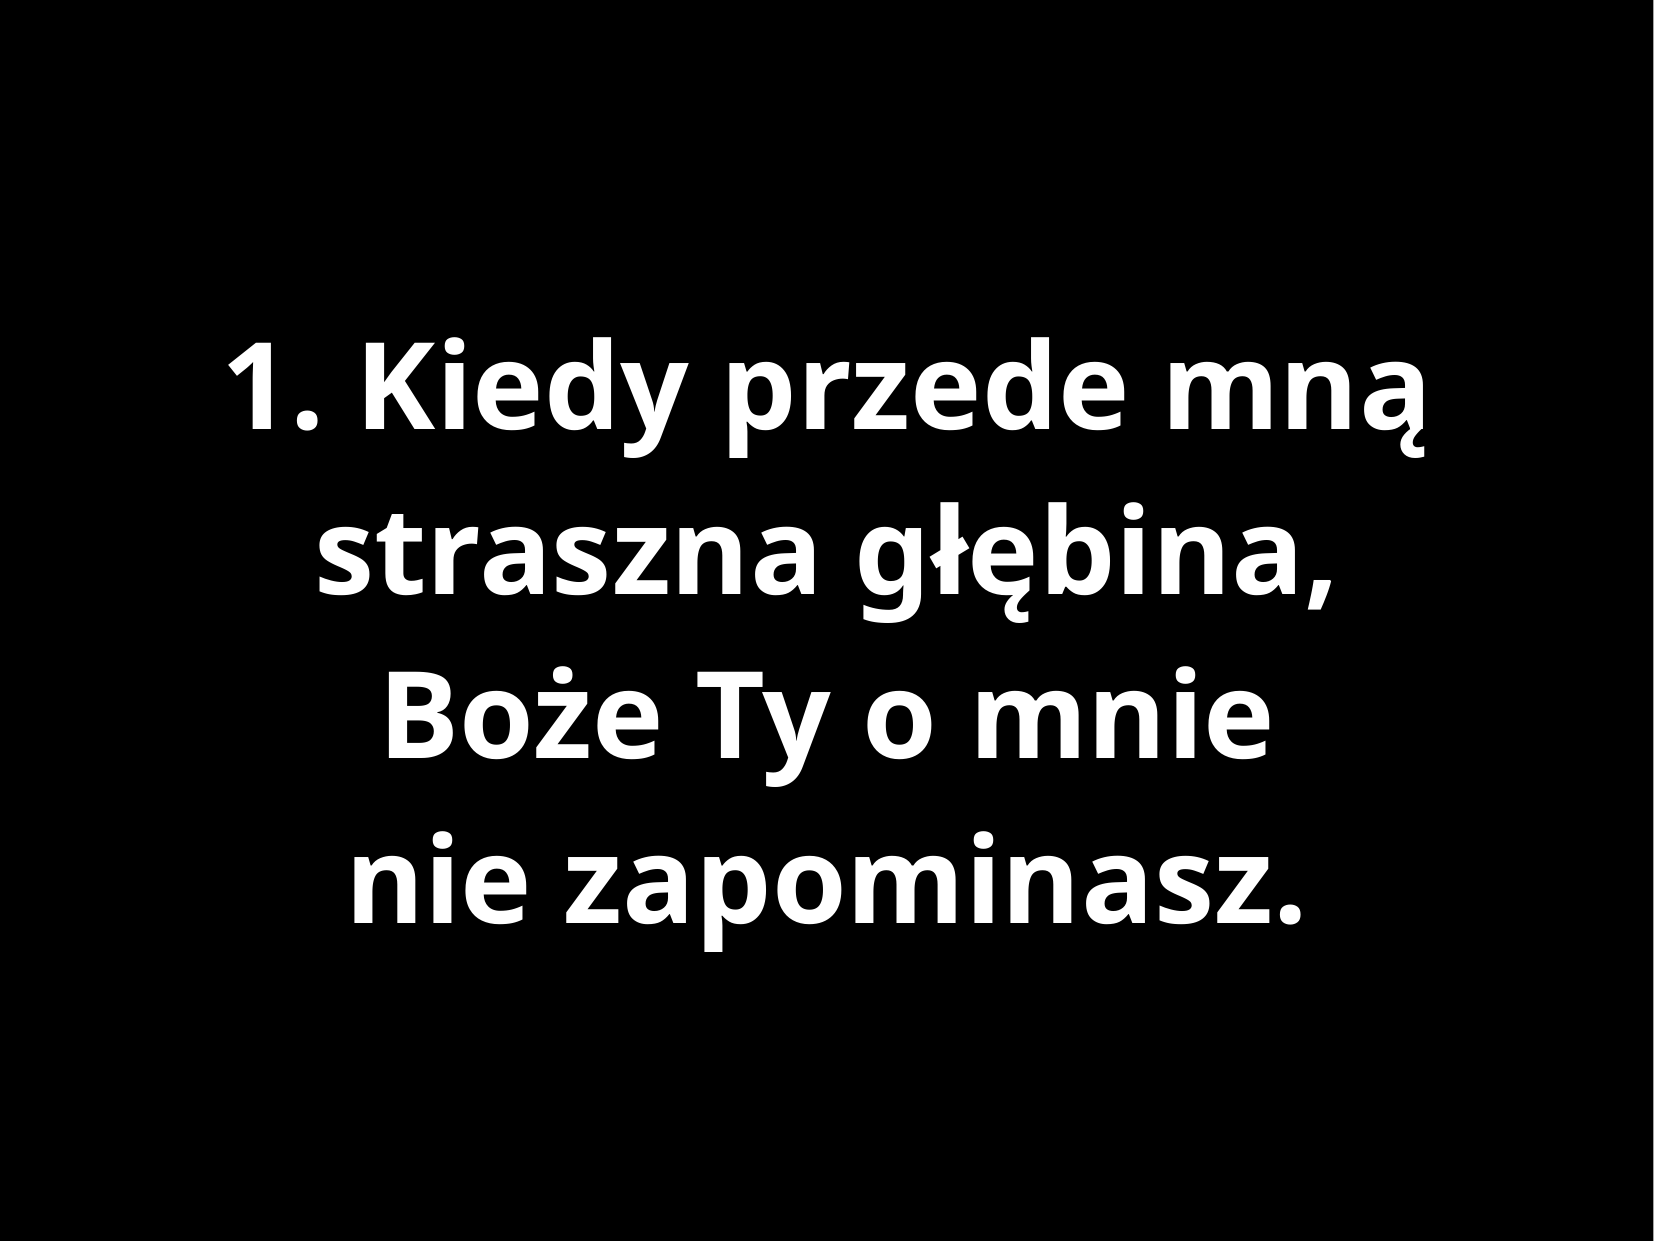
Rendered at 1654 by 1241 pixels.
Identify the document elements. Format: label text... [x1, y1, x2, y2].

title 1. Kiedy przede mną straszna głębina, Boże Ty o mnie nie zapominasz. [0, 0, 1654, 1241]
